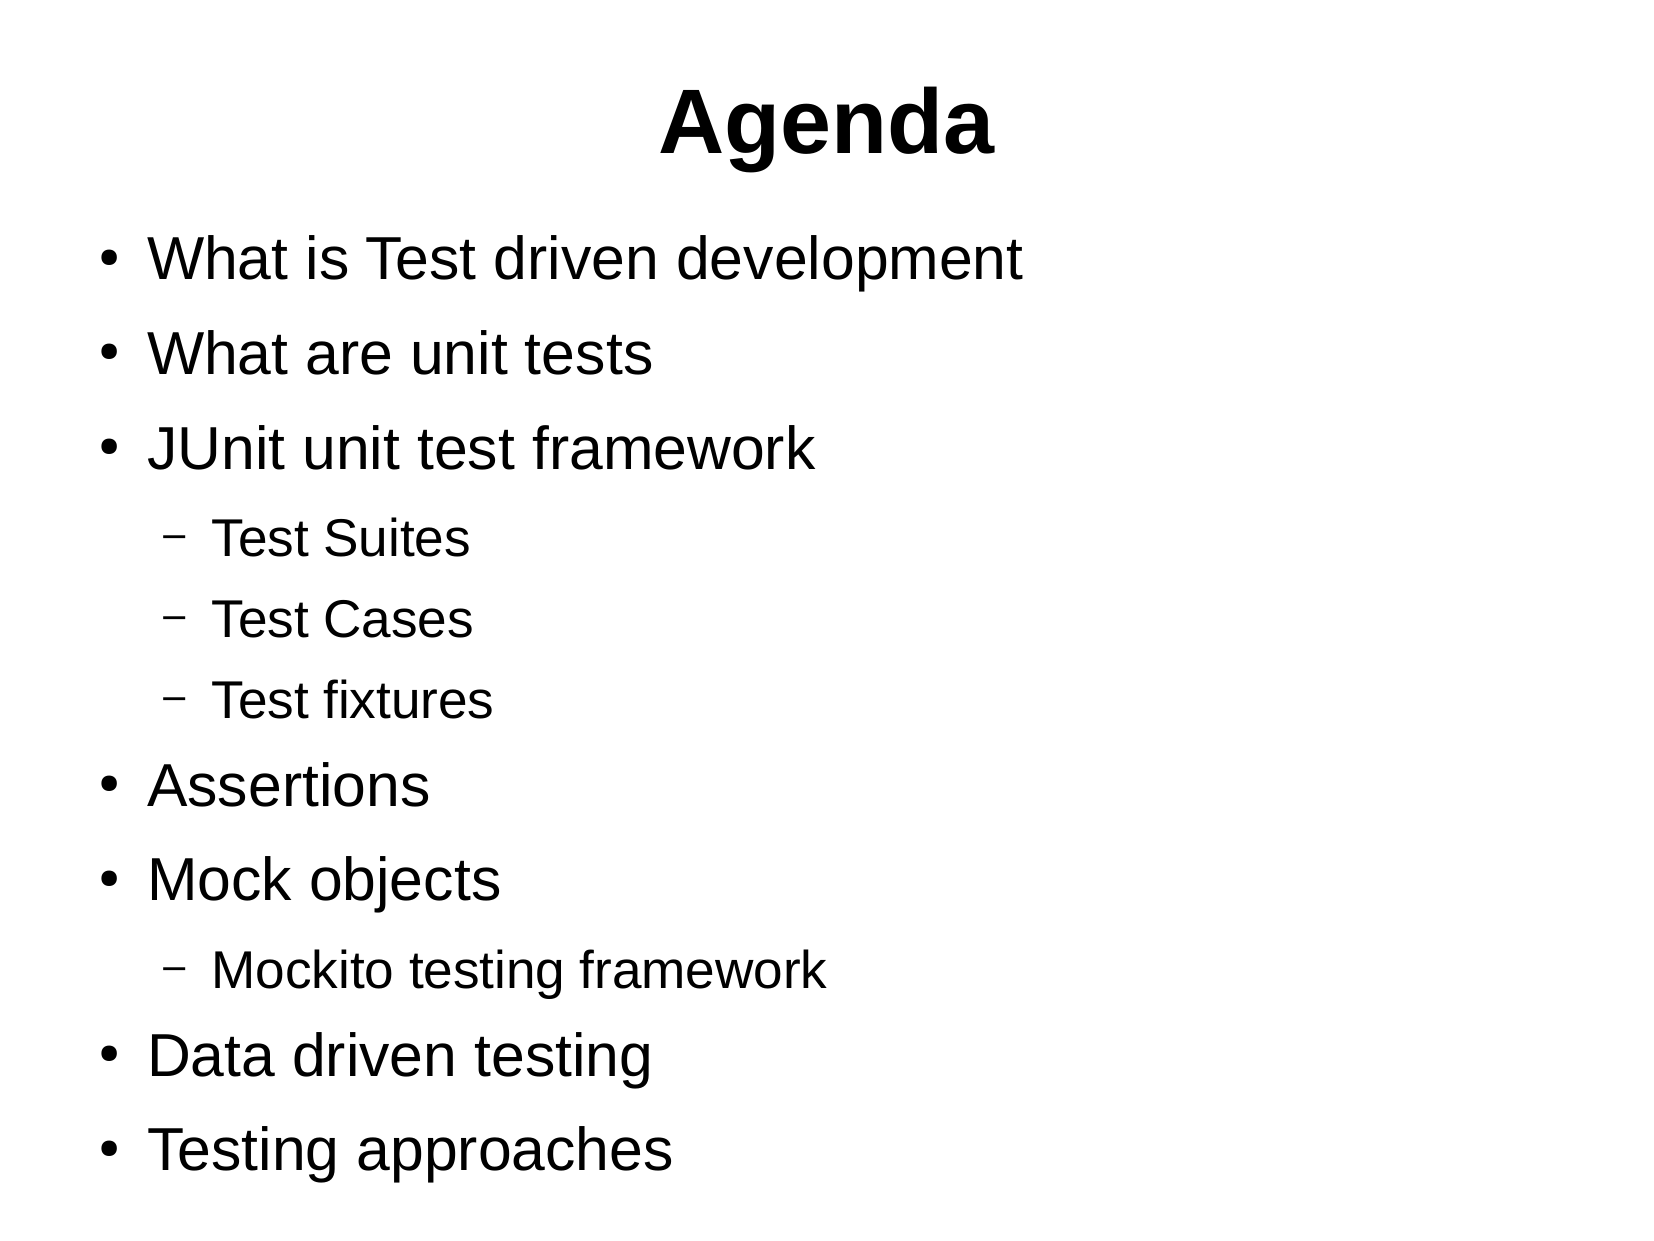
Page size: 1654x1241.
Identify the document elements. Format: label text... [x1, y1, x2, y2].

list What is Test driven development What are unit tests JUnit unit test framework Test Suites Test Cases Test fixtures Assertions Mock objects Mockito testing framework Data driven testing Testing approaches [82, 225, 1538, 1186]
title Agenda [82, 49, 1571, 196]
